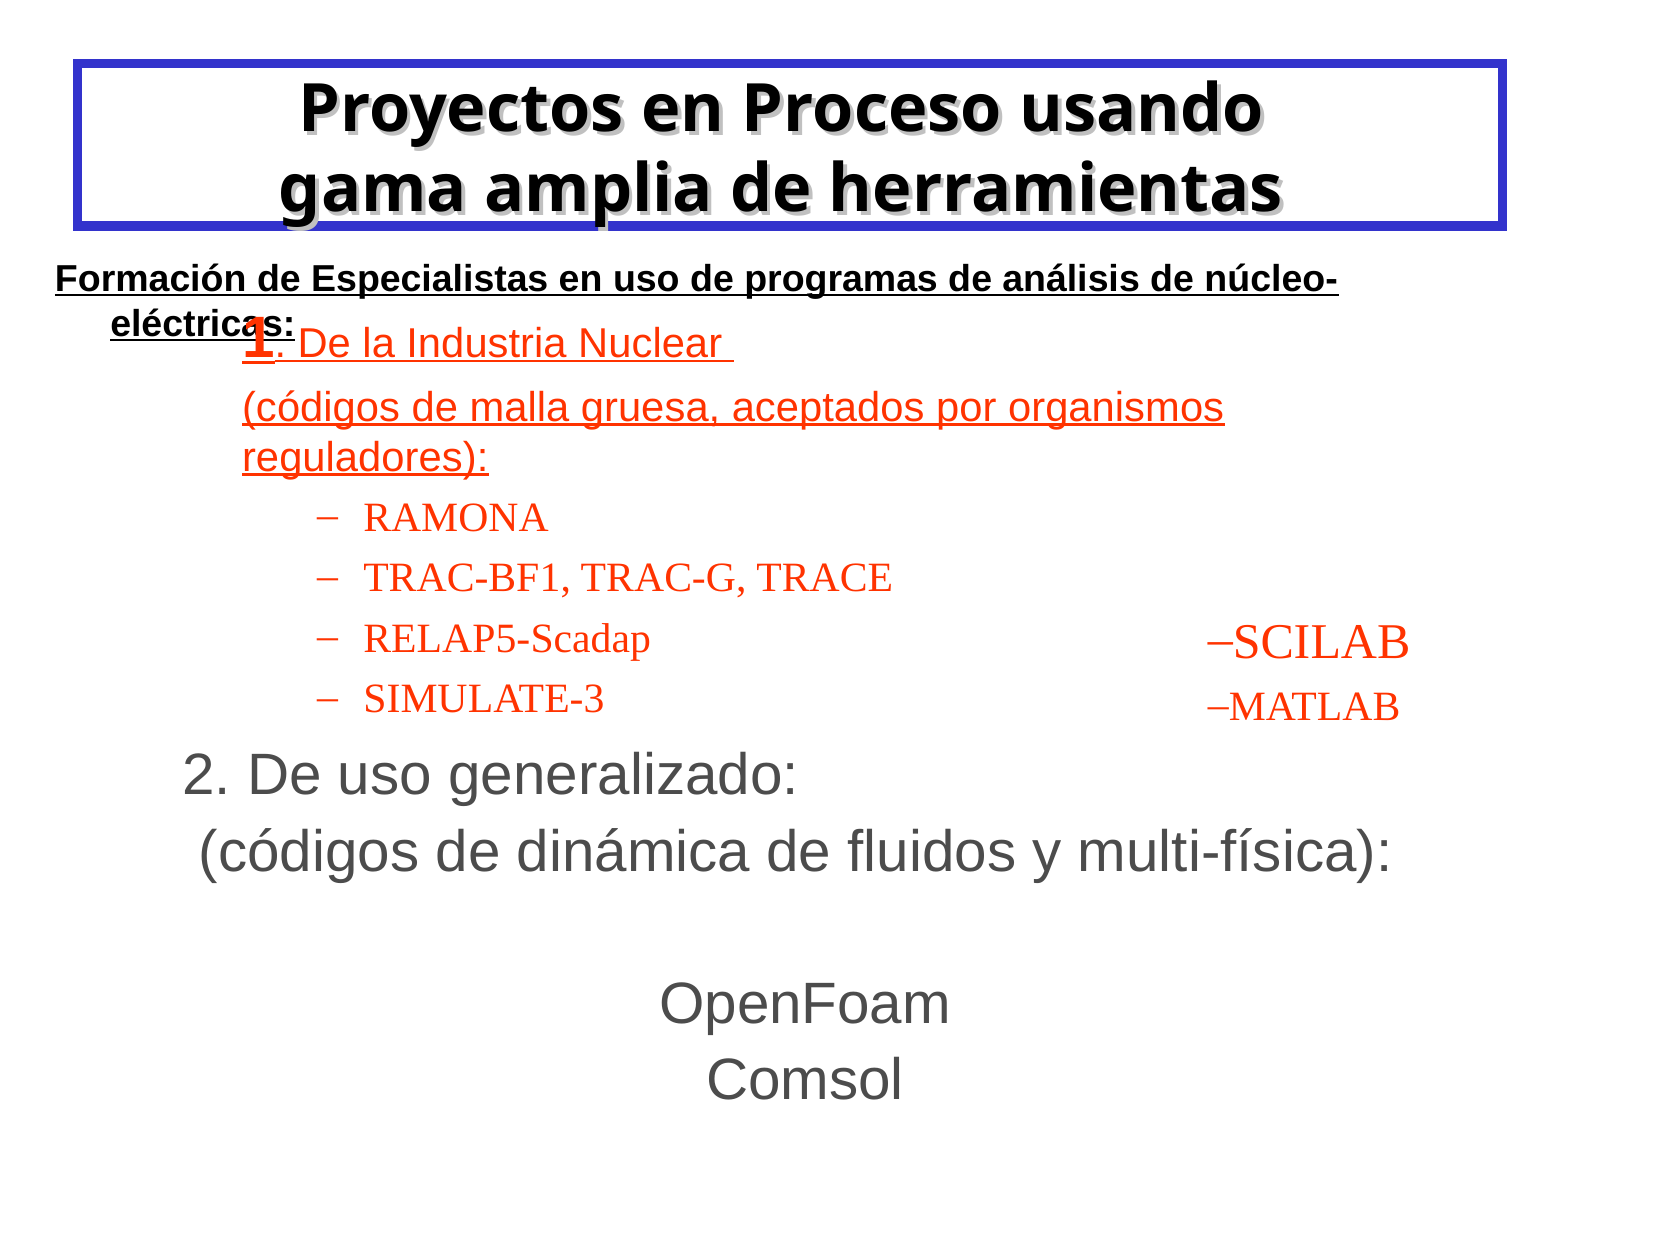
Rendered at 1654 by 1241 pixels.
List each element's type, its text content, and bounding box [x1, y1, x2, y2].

text_box SCILAB MATLAB [1157, 601, 1449, 738]
text_box Formación de Especialistas en uso de programas de análisis de núcleo-eléctricas: [39, 246, 1398, 392]
text_box Proyectos en Proceso usando gama amplia de herramientas [77, 63, 1503, 227]
text_box 1. De la Industria Nuclear (códigos de malla gruesa, aceptados por organismos reguladores): RAMONA TRAC-BF1, TRAC-G, TRACE RELAP5-Scadap SIMULATE-3 [227, 291, 1431, 722]
text_box 2. De uso generalizado: (códigos de dinámica de fluidos y multi-física): OpenFoam Comsol [167, 728, 1443, 1007]
